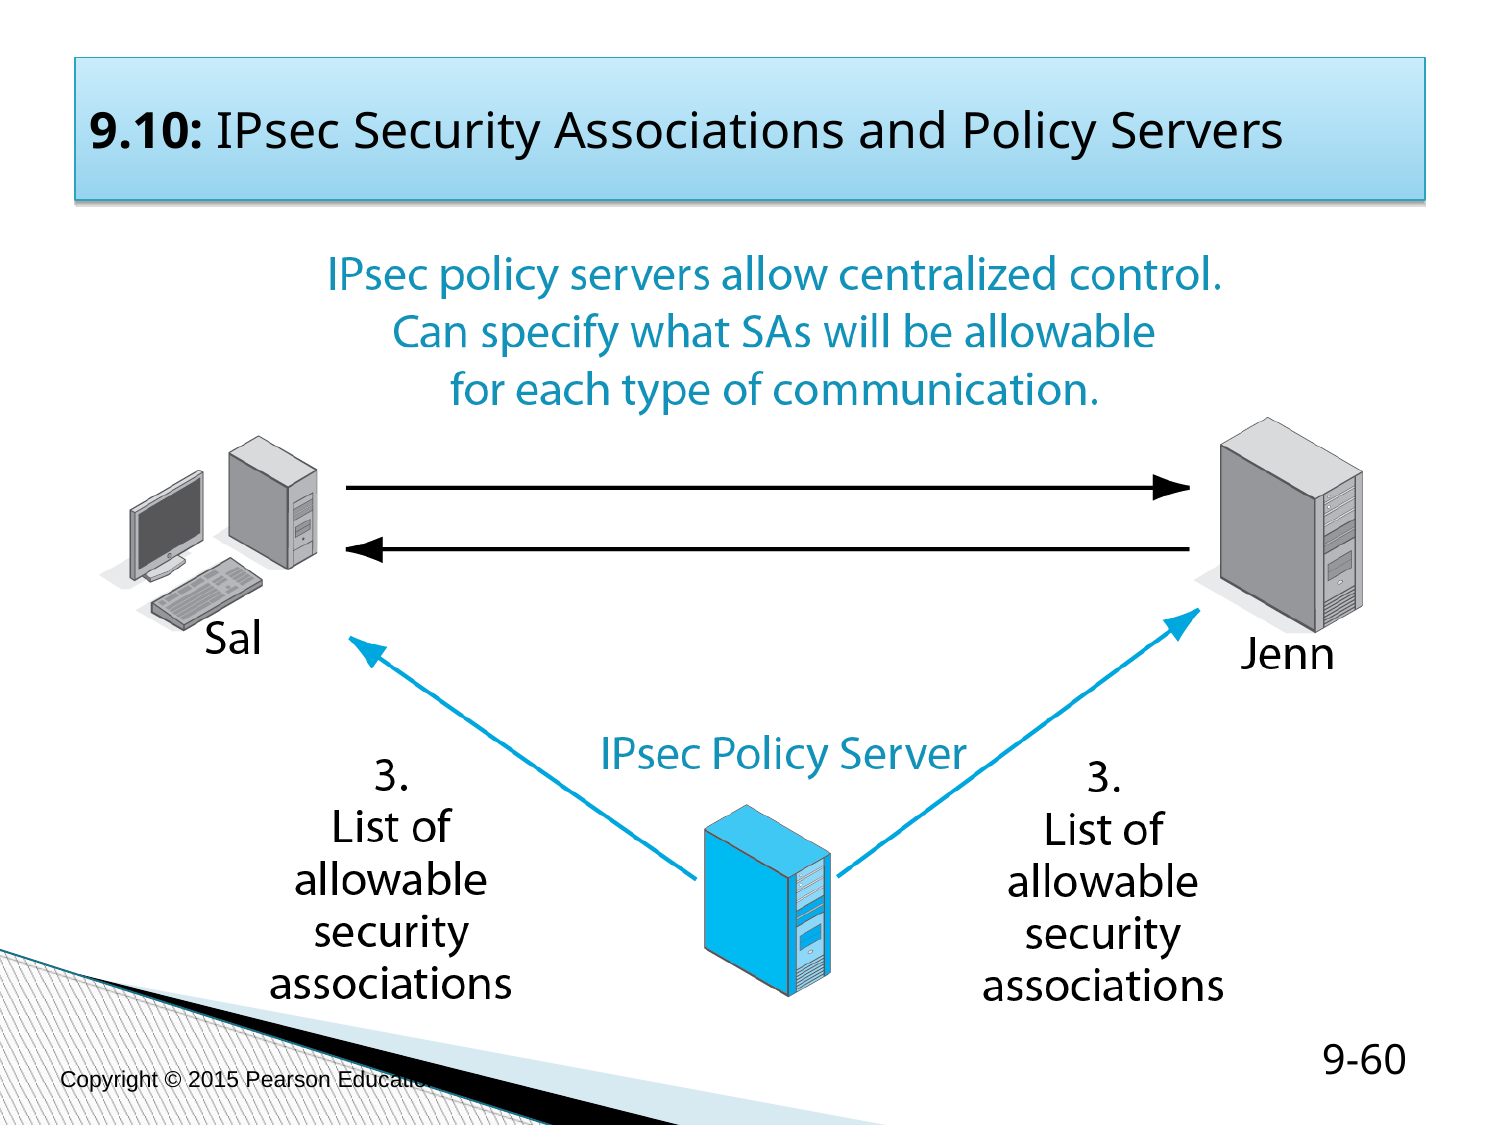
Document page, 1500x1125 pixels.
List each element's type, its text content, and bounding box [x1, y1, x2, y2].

title 9.10: IPsec Security Associations and Policy Servers [75, 57, 1425, 200]
picture [0, 249, 1363, 1125]
footer Copyright © 2015 Pearson Education, Inc. [37, 1050, 513, 1100]
slide_number 9-<number> [1287, 1037, 1423, 1098]
